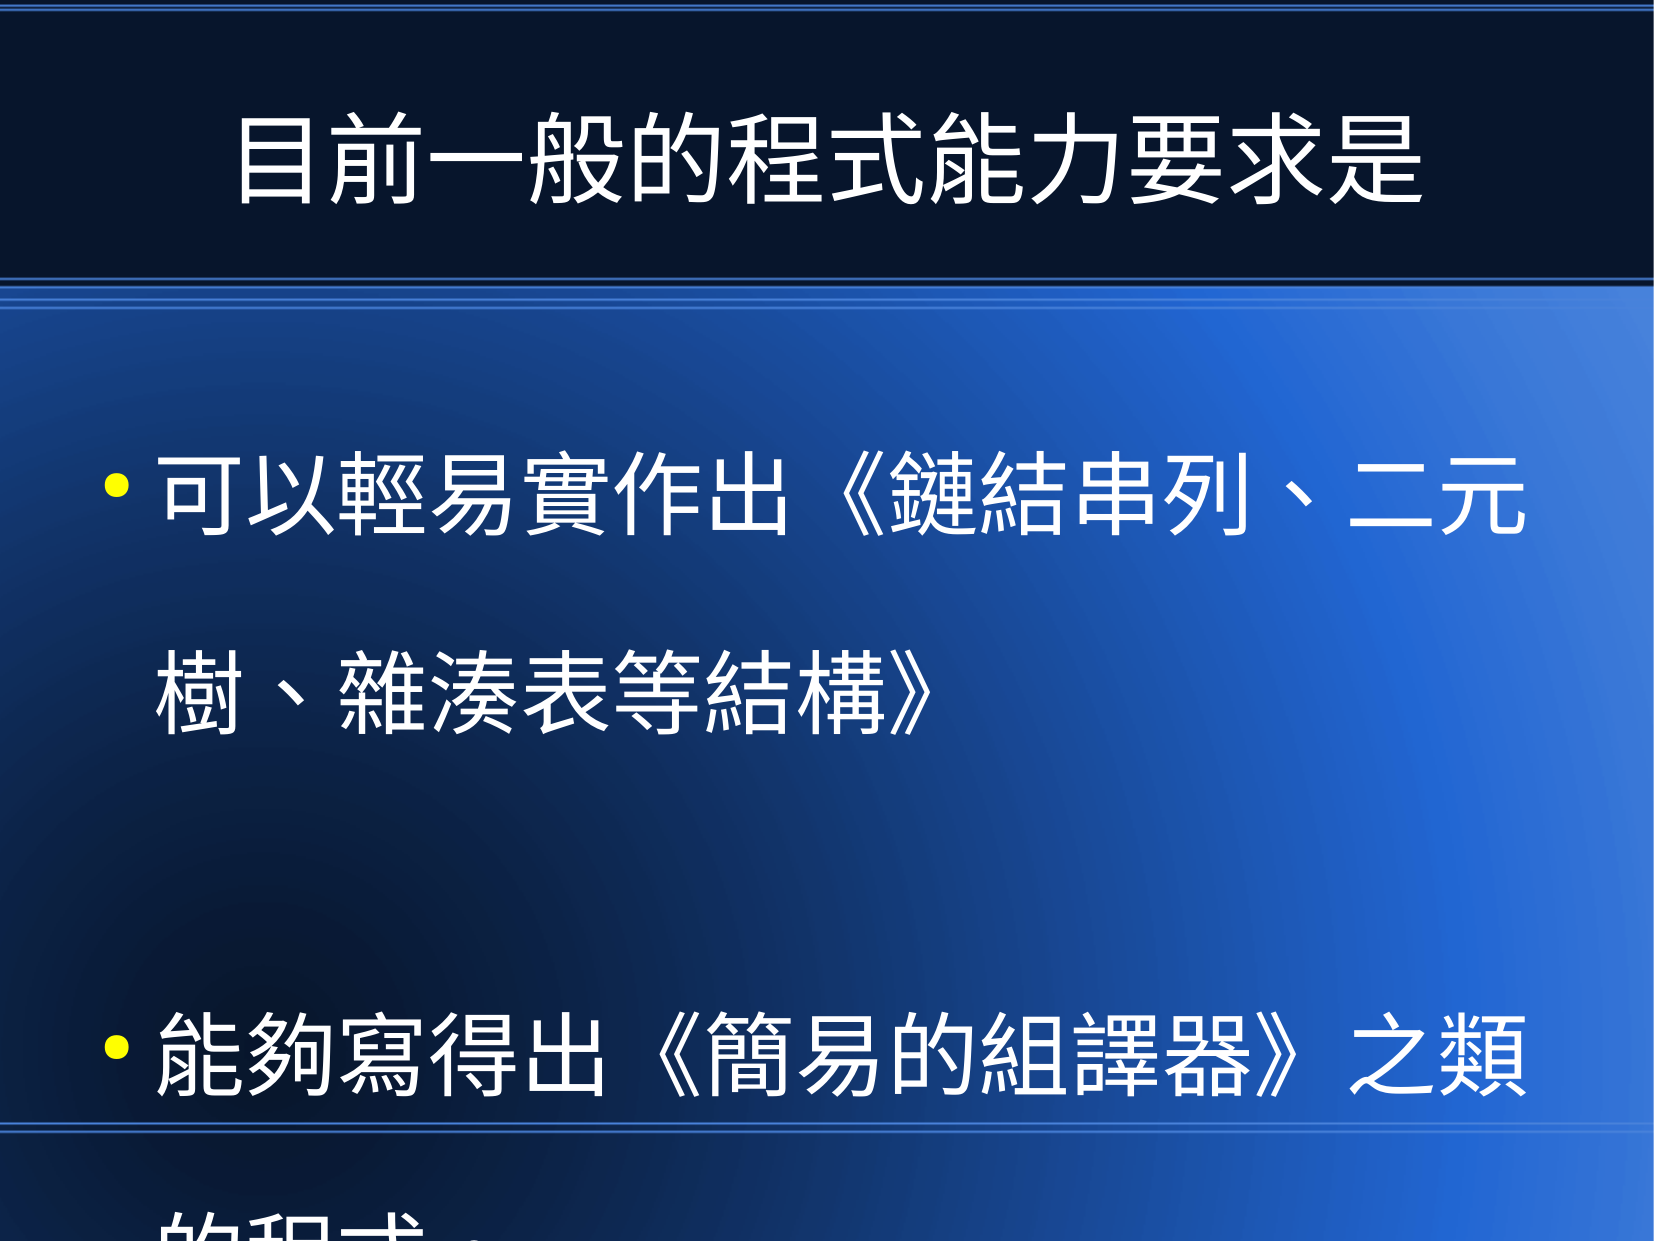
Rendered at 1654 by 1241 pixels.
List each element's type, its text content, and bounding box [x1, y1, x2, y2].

title 目前一般的程式能力要求是 [82, 49, 1571, 257]
picture [0, 0, 1654, 1241]
list 可以輕易實作出《鏈結串列、二元樹、雜湊表等結構》 能夠寫得出《簡易的組譯器》之類的程式。 [82, 355, 1571, 1241]
